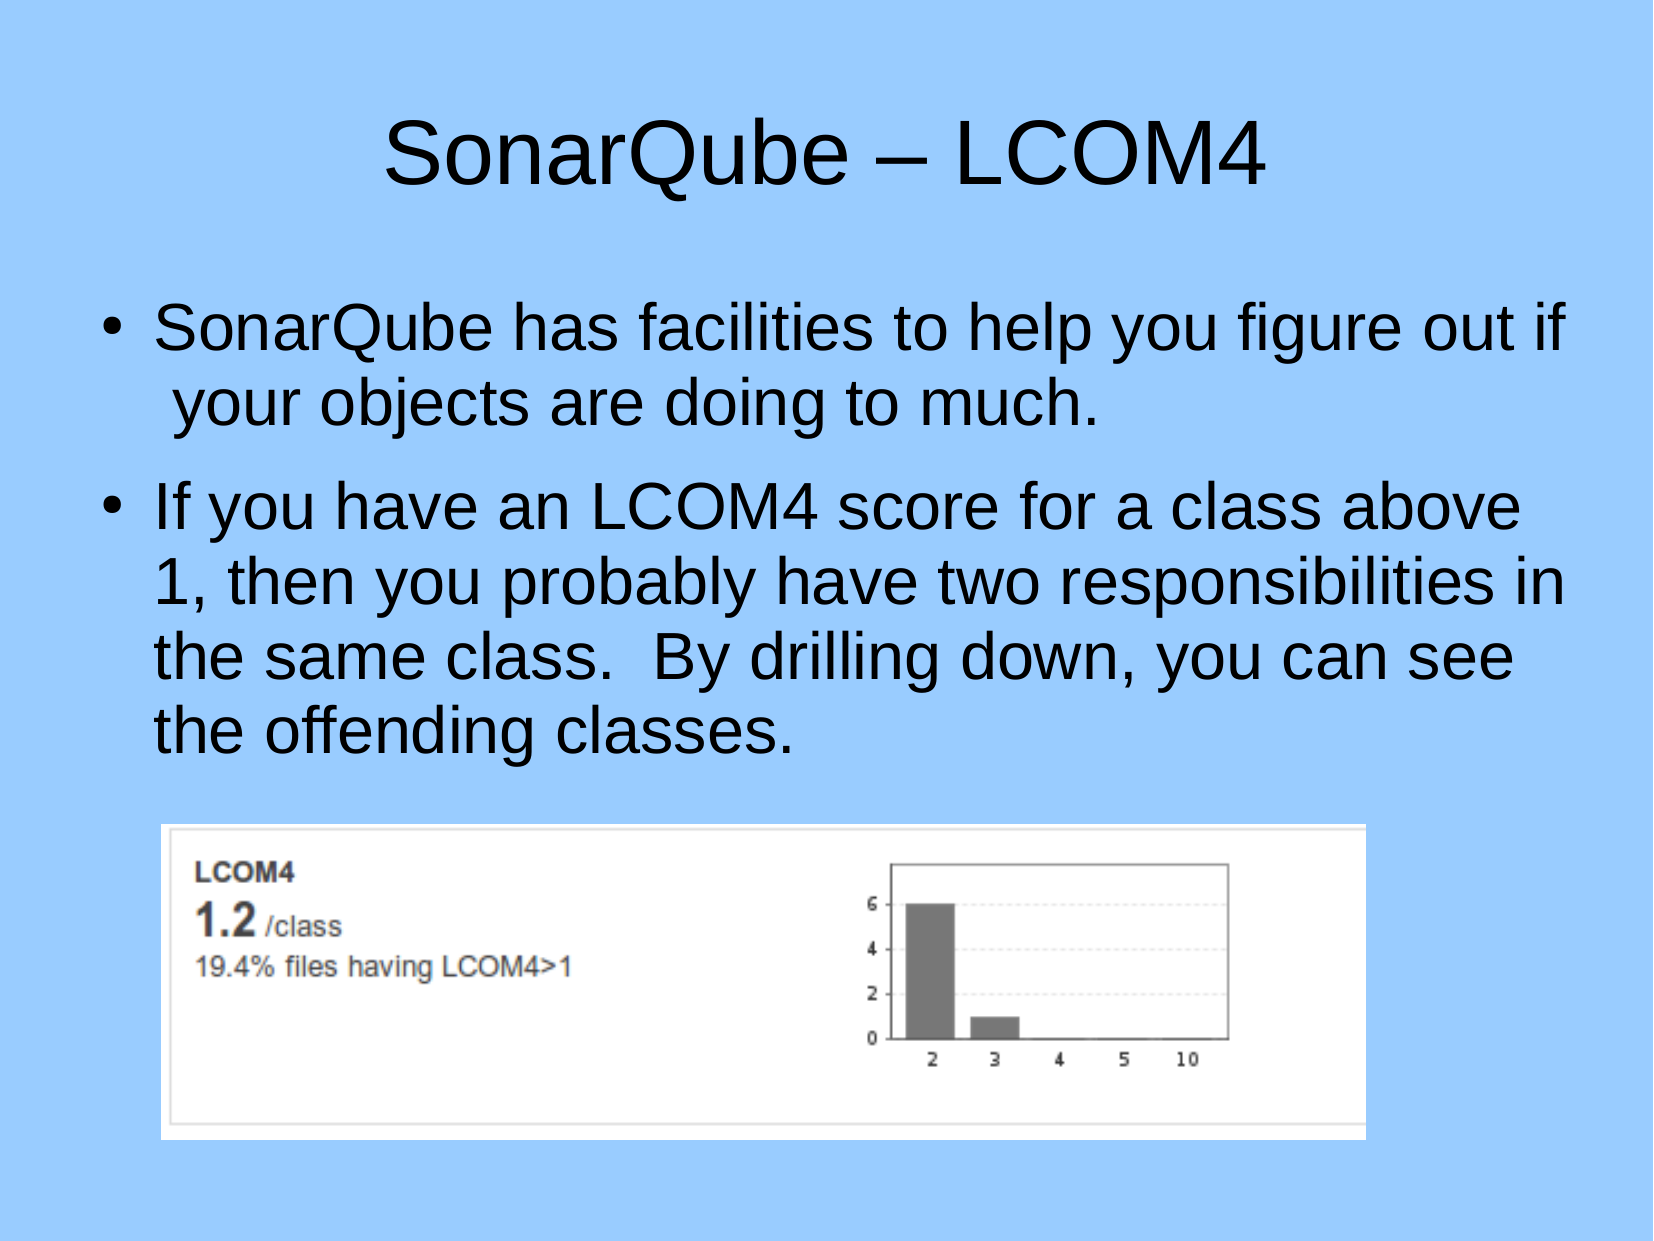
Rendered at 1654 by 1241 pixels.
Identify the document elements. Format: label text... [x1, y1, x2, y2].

list SonarQube has facilities to help you figure out if your objects are doing to much. If you have an LCOM4 score for a class above 1, then you probably have two responsibilities in the same class. By drilling down, you can see the offending classes. [82, 290, 1571, 1010]
title SonarQube – LCOM4 [82, 49, 1571, 257]
picture [161, 824, 1366, 1141]
